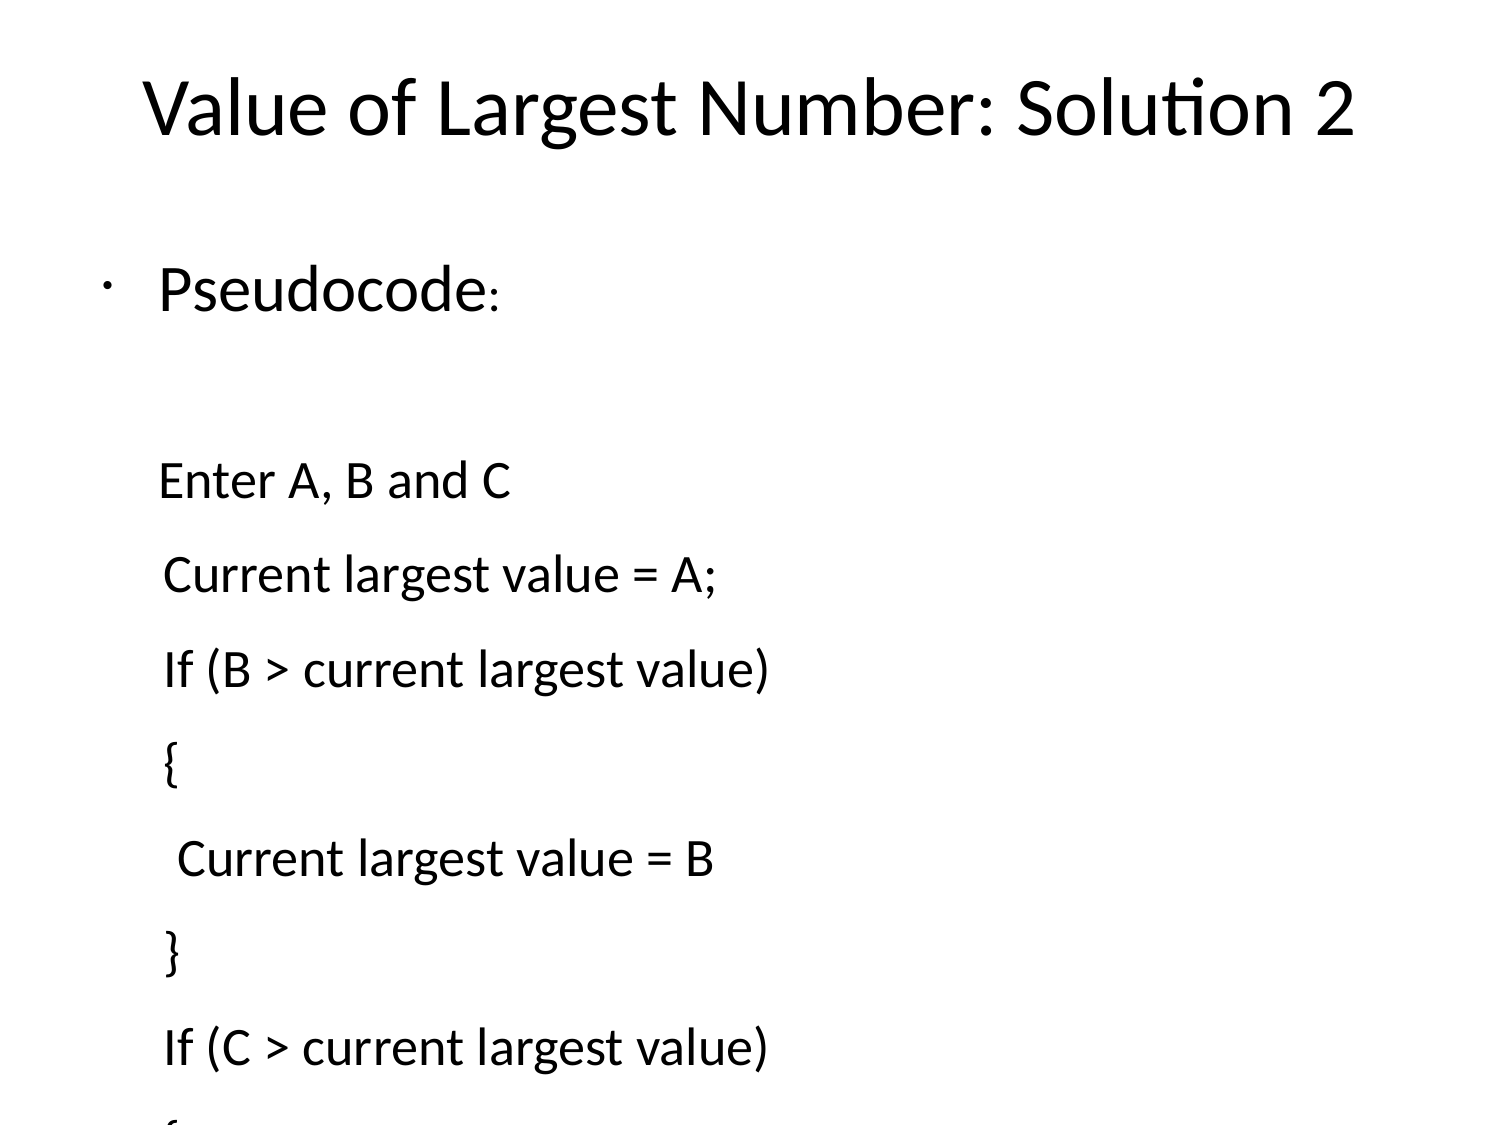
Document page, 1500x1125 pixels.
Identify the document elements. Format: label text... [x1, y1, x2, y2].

title Value of Largest Number: Solution 2 [75, 45, 1425, 233]
list Pseudocode: Enter A, B and C Current largest value = A; If (B > current largest value) { Current largest value = B } If (C > current largest value) { Current largest value = C } [87, 237, 1450, 1050]
